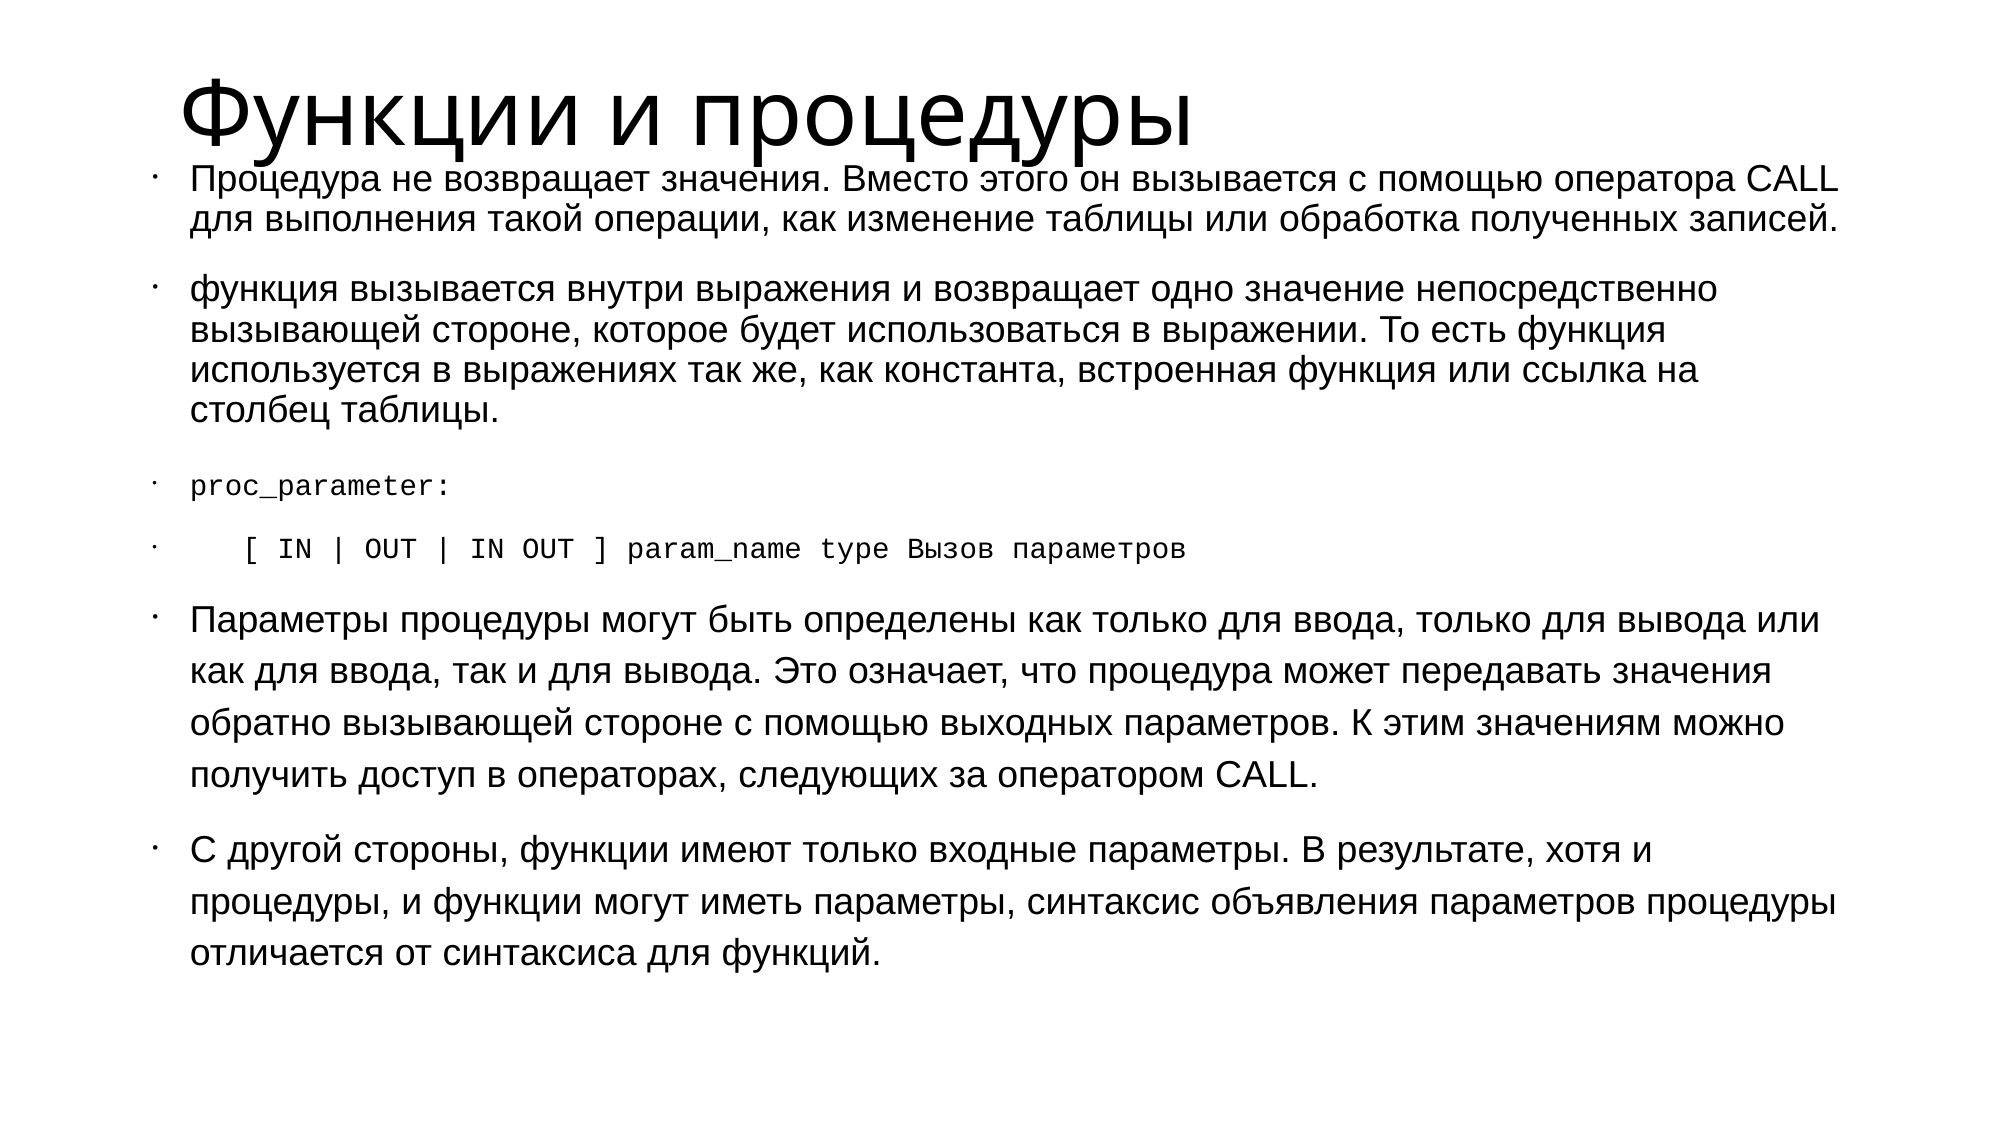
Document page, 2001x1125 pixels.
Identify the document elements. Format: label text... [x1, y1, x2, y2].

title Функции и процедуры [165, 59, 1891, 152]
list Процедура не возвращает значения. Вместо этого он вызывается с помощью оператора CALL для выполнения такой операции, как изменение таблицы или обработка полученных записей. функция вызывается внутри выражения и возвращает одно значение непосредственно вызывающей стороне, которое будет использоваться в выражении. То есть функция используется в выражениях так же, как константа, встроенная функция или ссылка на столбец таблицы. proc_parameter: [ IN | OUT | IN OUT ] param_name type Вызов параметров Параметры процедуры могут быть определены как только для ввода, только для вывода или как для ввода, так и для вывода. Это означает, что процедура может передавать значения обратно вызывающей стороне с помощью выходных параметров. К этим значениям можно получить доступ в операторах, следующих за оператором CALL. С другой стороны, функции имеют только входные параметры. В результате, хотя и процедуры, и функции могут иметь параметры, синтаксис объявления параметров процедуры отличается от синтаксиса для функций. [137, 151, 1863, 1014]
